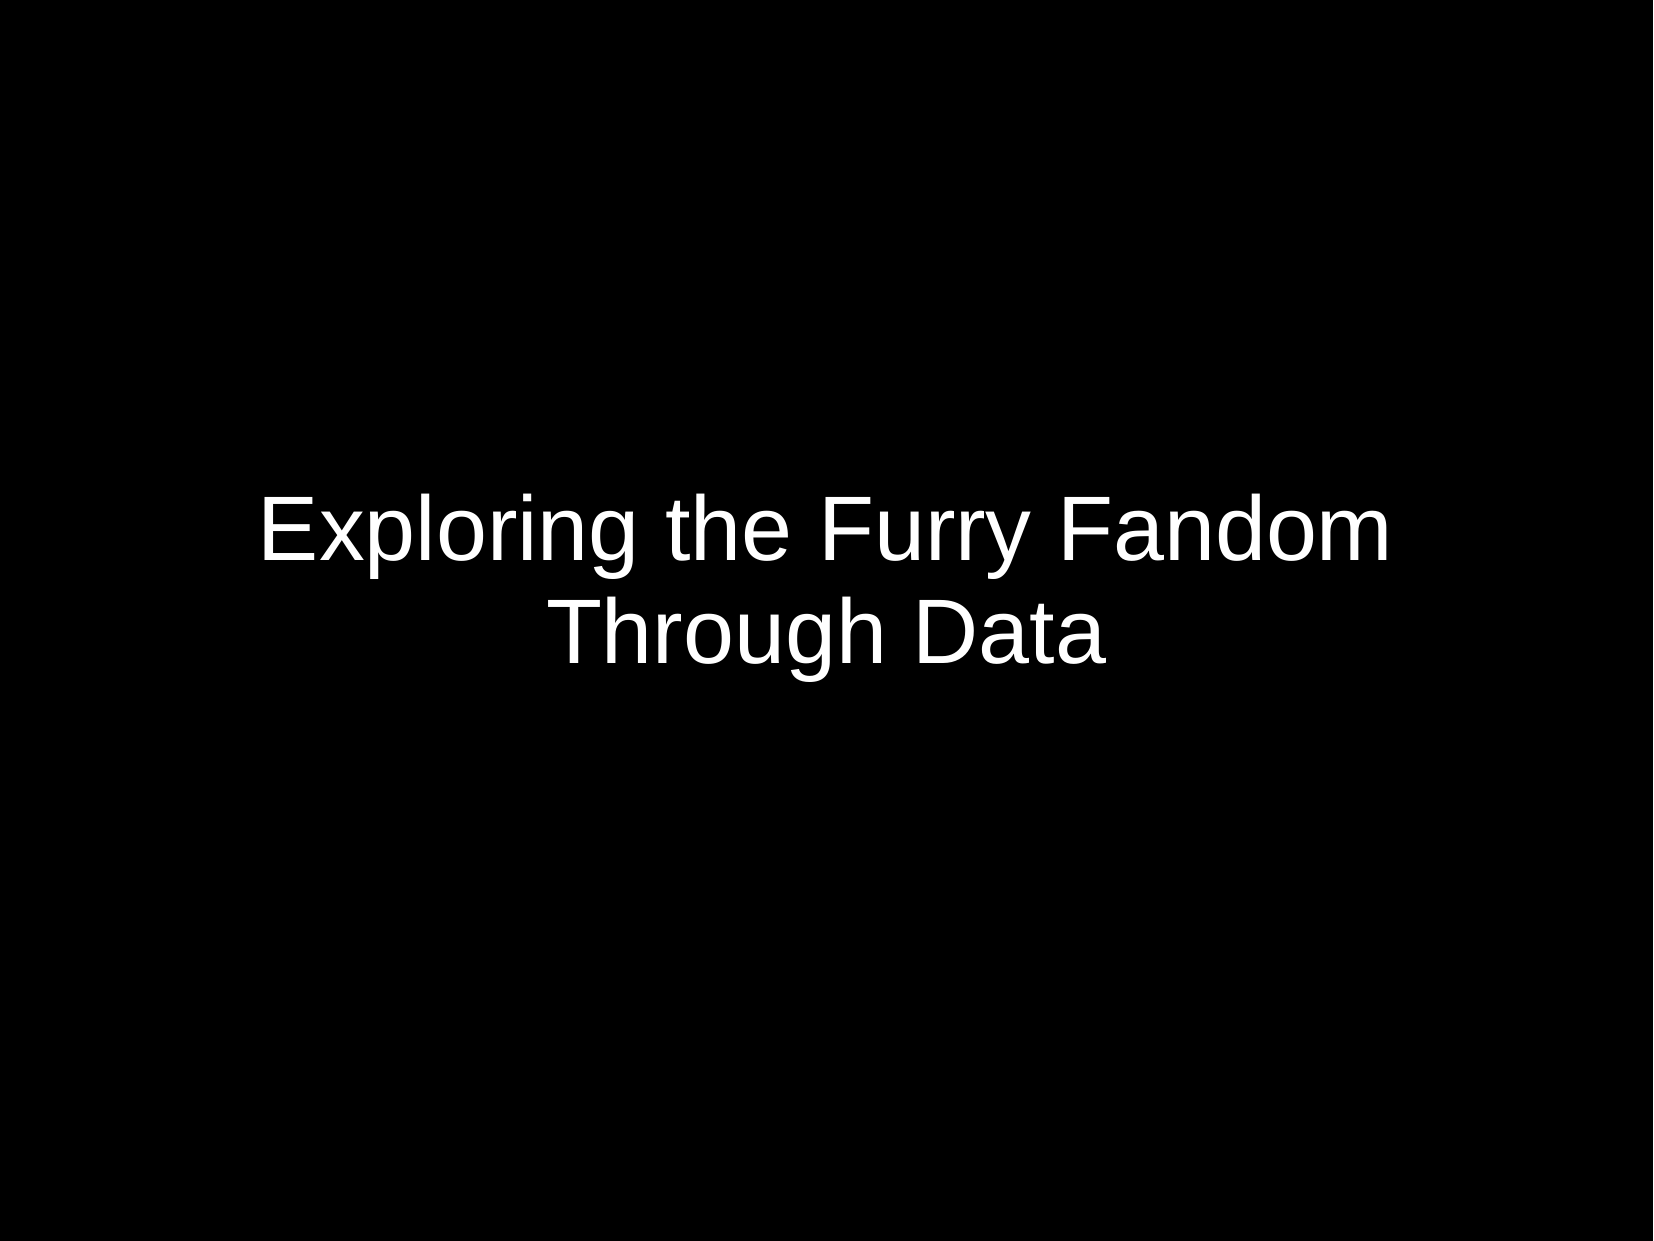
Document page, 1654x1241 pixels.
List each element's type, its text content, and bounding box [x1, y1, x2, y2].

title Exploring the Furry Fandom Through Data [82, 476, 1571, 684]
